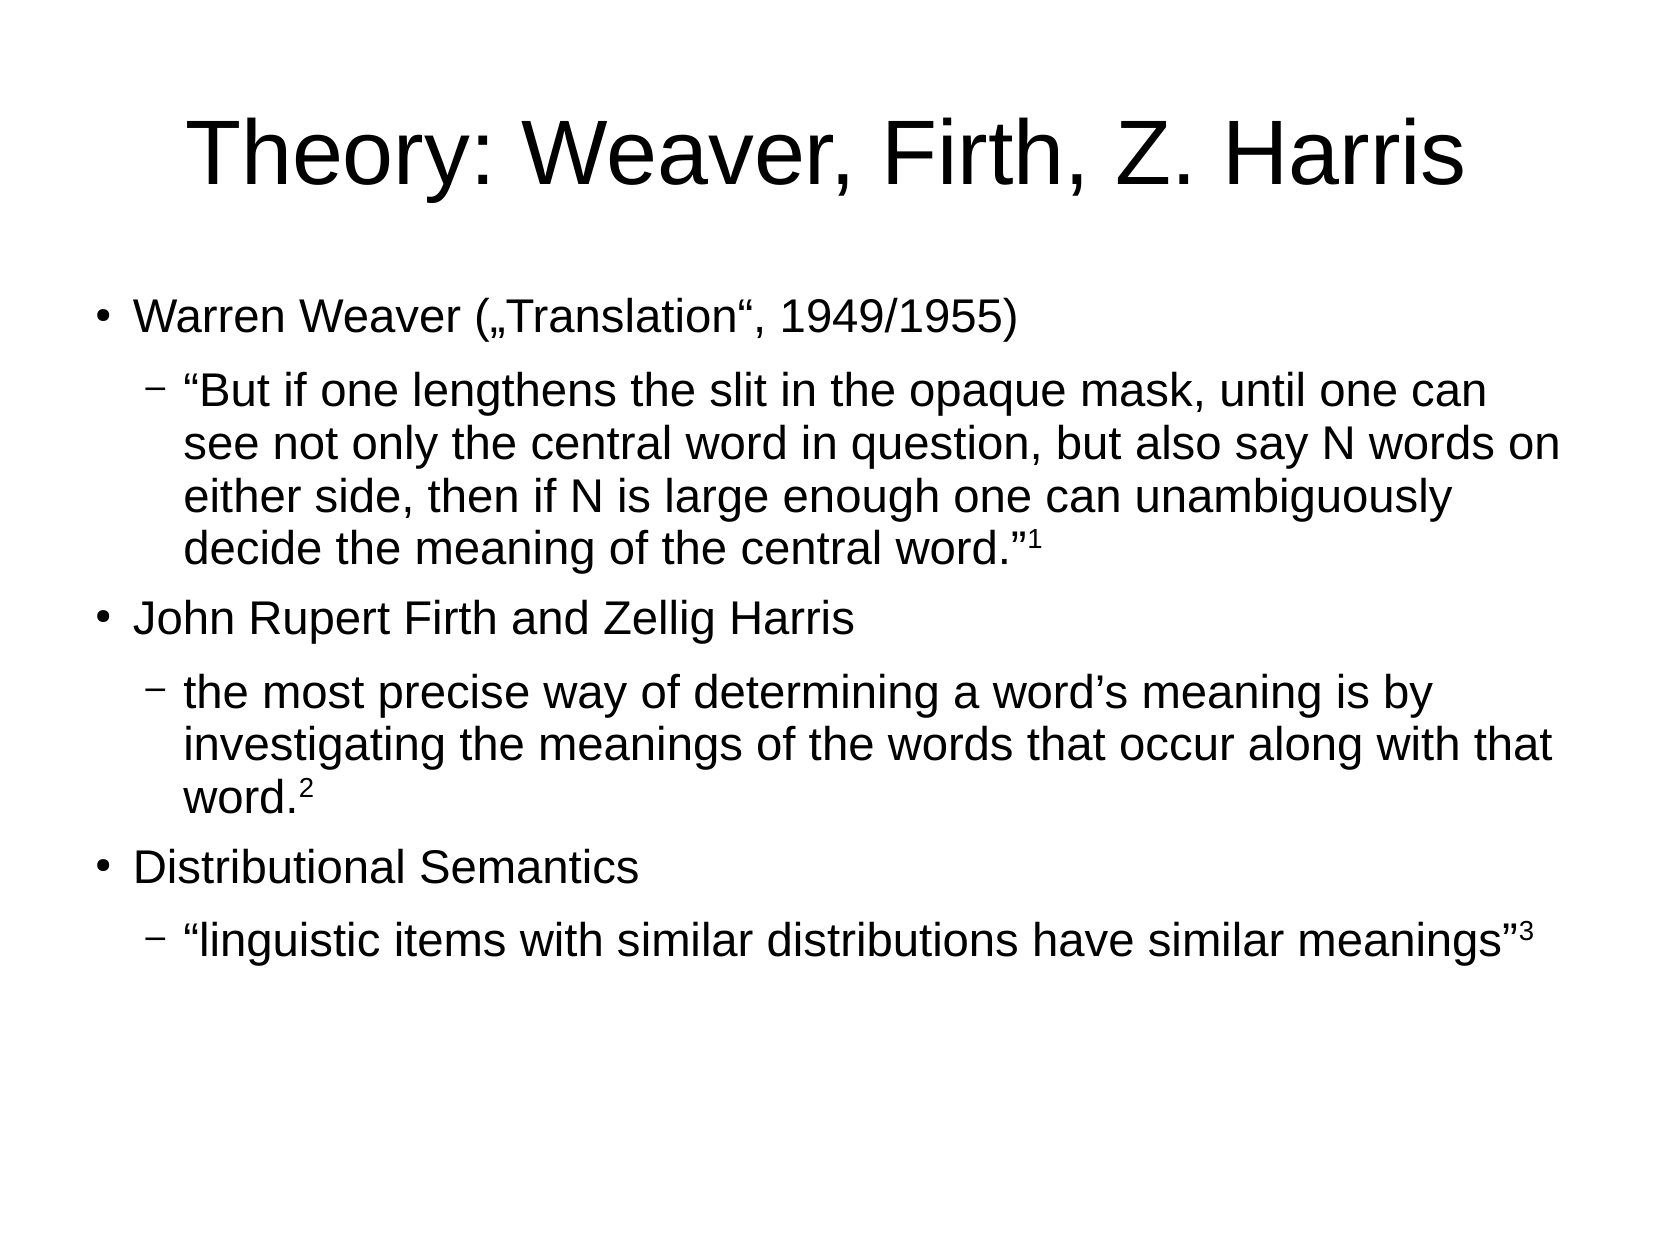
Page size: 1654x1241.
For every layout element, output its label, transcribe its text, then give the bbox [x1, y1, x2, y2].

list Warren Weaver („Translation“, 1949/1955) “But if one lengthens the slit in the opaque mask, until one can see not only the central word in question, but also say N words on either side, then if N is large enough one can unambiguously decide the meaning of the central word.”1 John Rupert Firth and Zellig Harris the most precise way of determining a word’s meaning is by investigating the meanings of the words that occur along with that word.2 Distributional Semantics “linguistic items with similar distributions have similar meanings”3 [82, 290, 1571, 1010]
title Theory: Weaver, Firth, Z. Harris [82, 49, 1571, 257]
